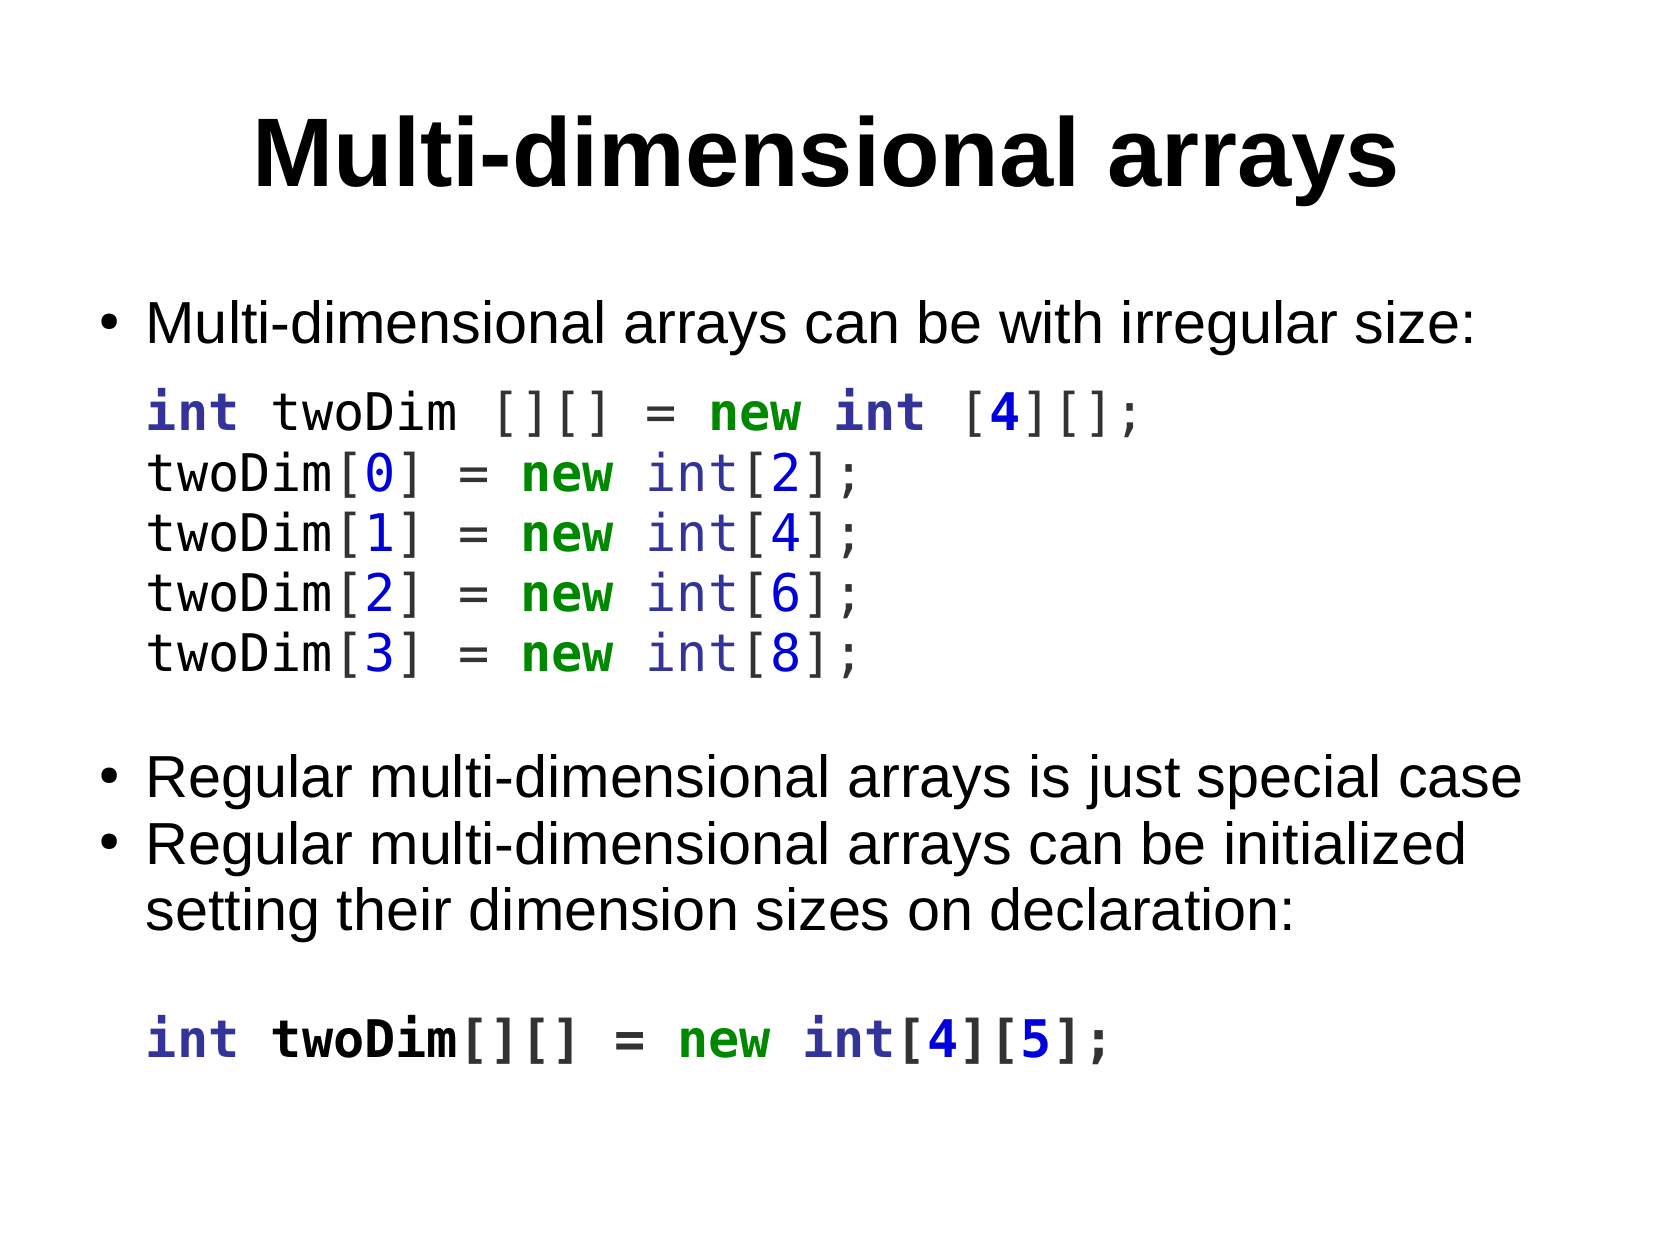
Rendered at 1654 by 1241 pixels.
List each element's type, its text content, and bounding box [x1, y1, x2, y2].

list Multi-dimensional arrays can be with irregular size: int twoDim [][] = new int [4][]; twoDim[0] = new int[2]; twoDim[1] = new int[4]; twoDim[2] = new int[6]; twoDim[3] = new int[8]; Regular multi-dimensional arrays is just special case Regular multi-dimensional arrays can be initialized setting their dimension sizes on declaration: int twoDim[][] = new int[4][5]; [82, 290, 1538, 1134]
title Multi-dimensional arrays [82, 49, 1571, 257]
